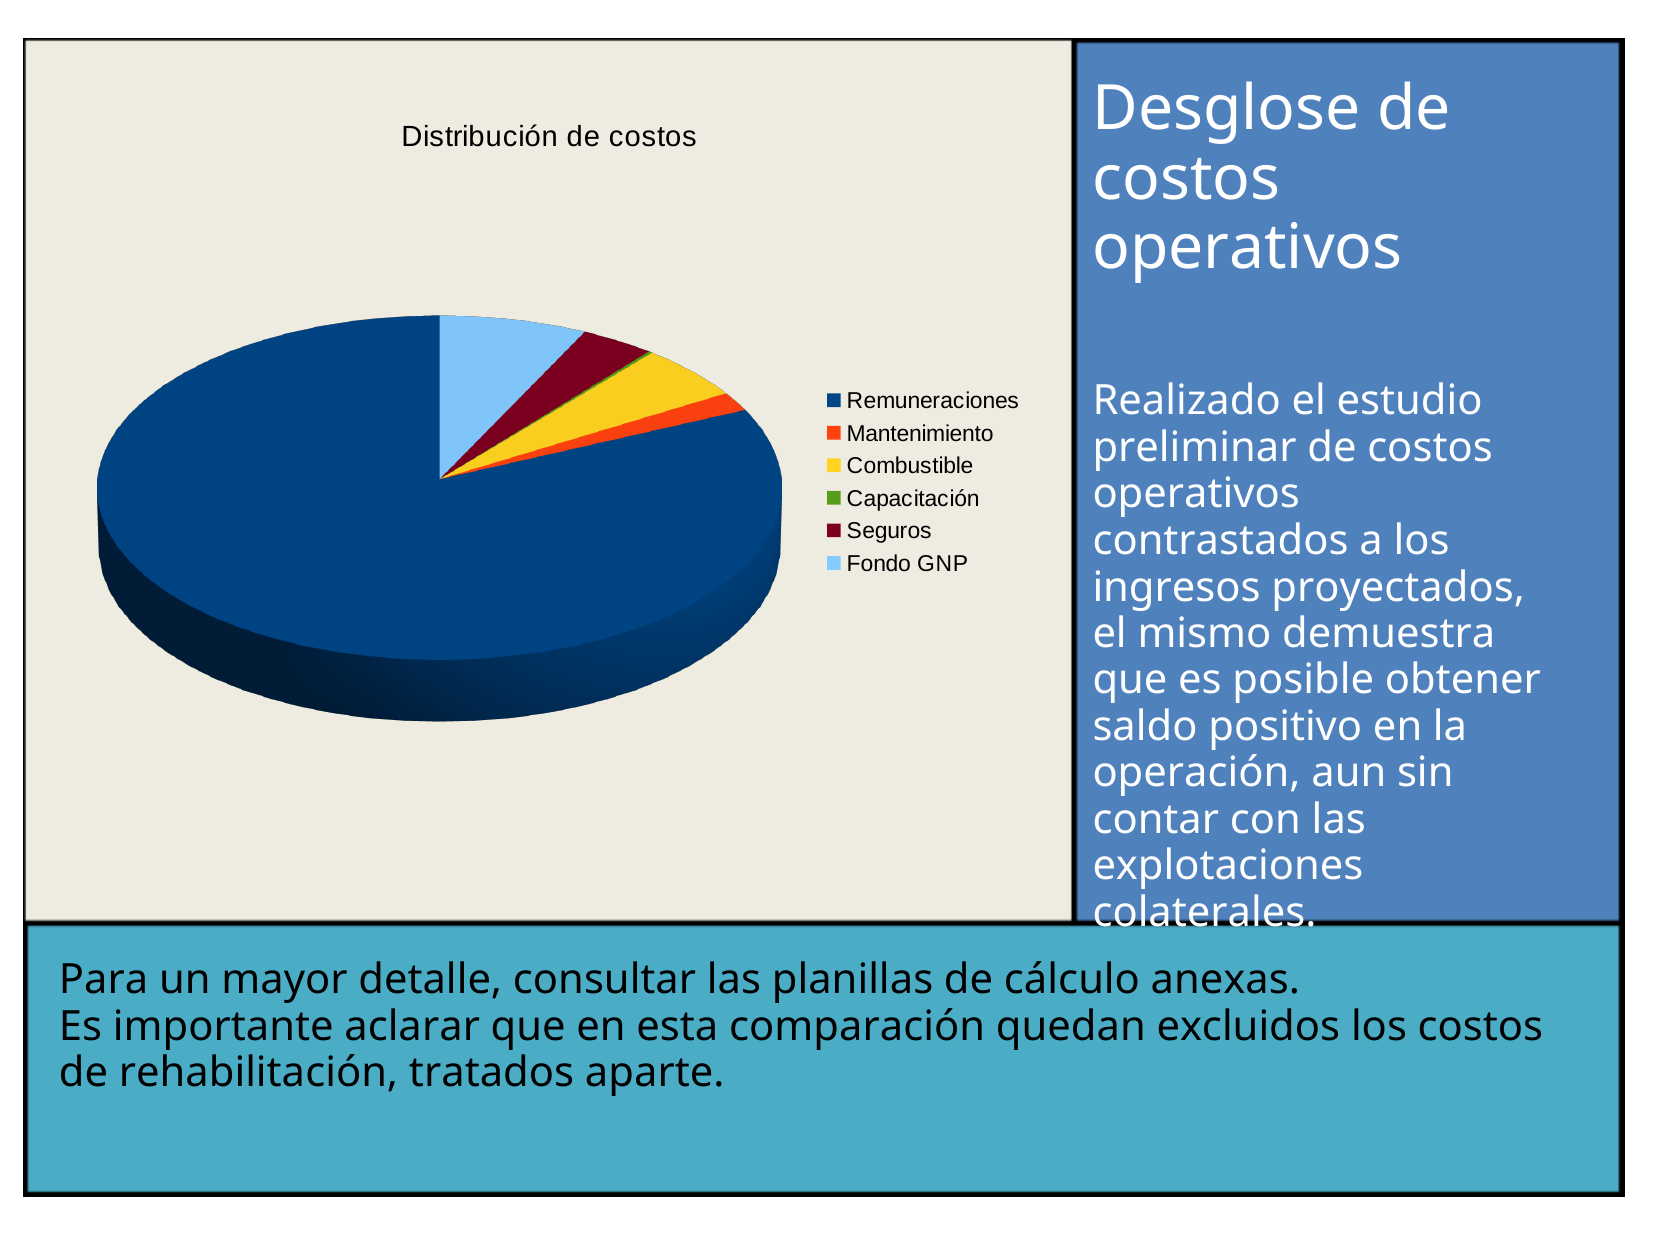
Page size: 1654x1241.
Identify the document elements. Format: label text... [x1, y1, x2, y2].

text_box Realizado el estudio preliminar de costos operativos contrastados a los ingresos proyectados, el mismo demuestra que es posible obtener saldo positivo en la operación, aun sin contar con las explotaciones colaterales. [1092, 377, 1565, 848]
chart [59, 87, 1041, 876]
text_box Para un mayor detalle, consultar las planillas de cálculo anexas. Es importante aclarar que en esta comparación quedan excluidos los costos de rehabilitación, tratados aparte. [59, 956, 1583, 1158]
text_box Desglose de costos operativos [1092, 73, 1565, 180]
picture [23, 38, 1630, 1202]
